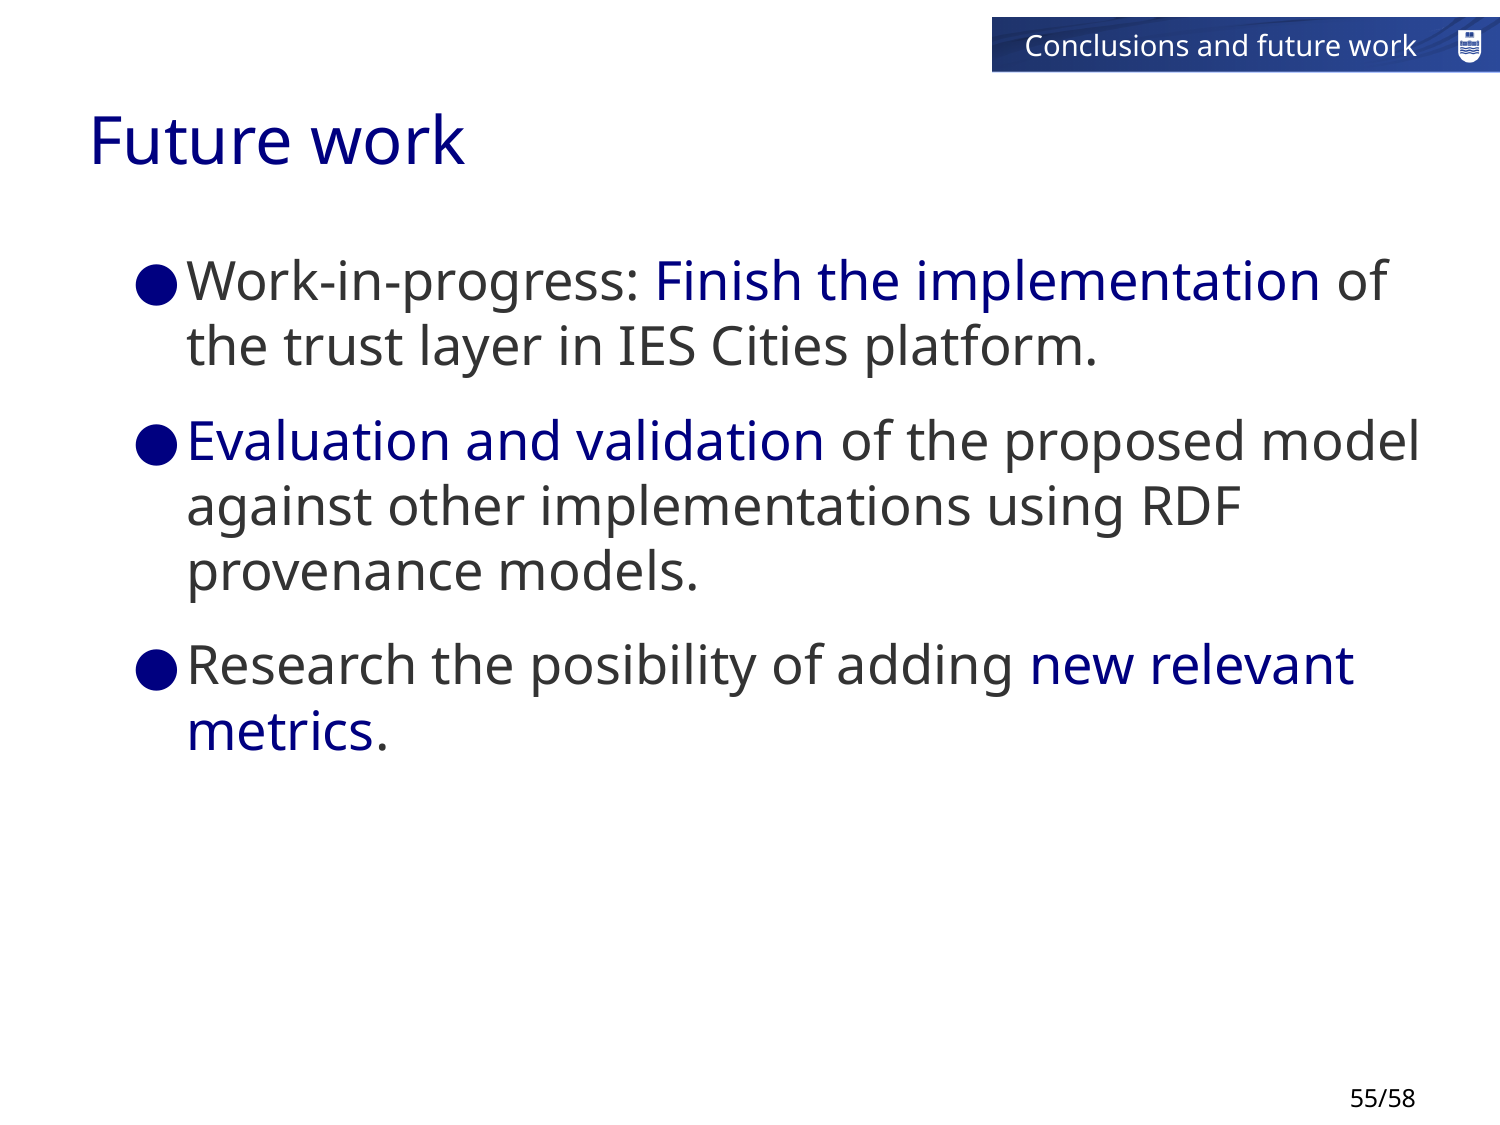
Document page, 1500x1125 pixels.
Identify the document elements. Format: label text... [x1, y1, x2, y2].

list Work-in-progress: Finish the implementation of the trust layer in IES Cities platform. Evaluation and validation of the proposed model against other implementations using RDF provenance models. Research the posibility of adding new relevant metrics. [100, 238, 1495, 1016]
text_box Conclusions and future work [1009, 17, 1483, 67]
picture [992, 17, 1500, 73]
title Future work [2, 99, 1365, 177]
